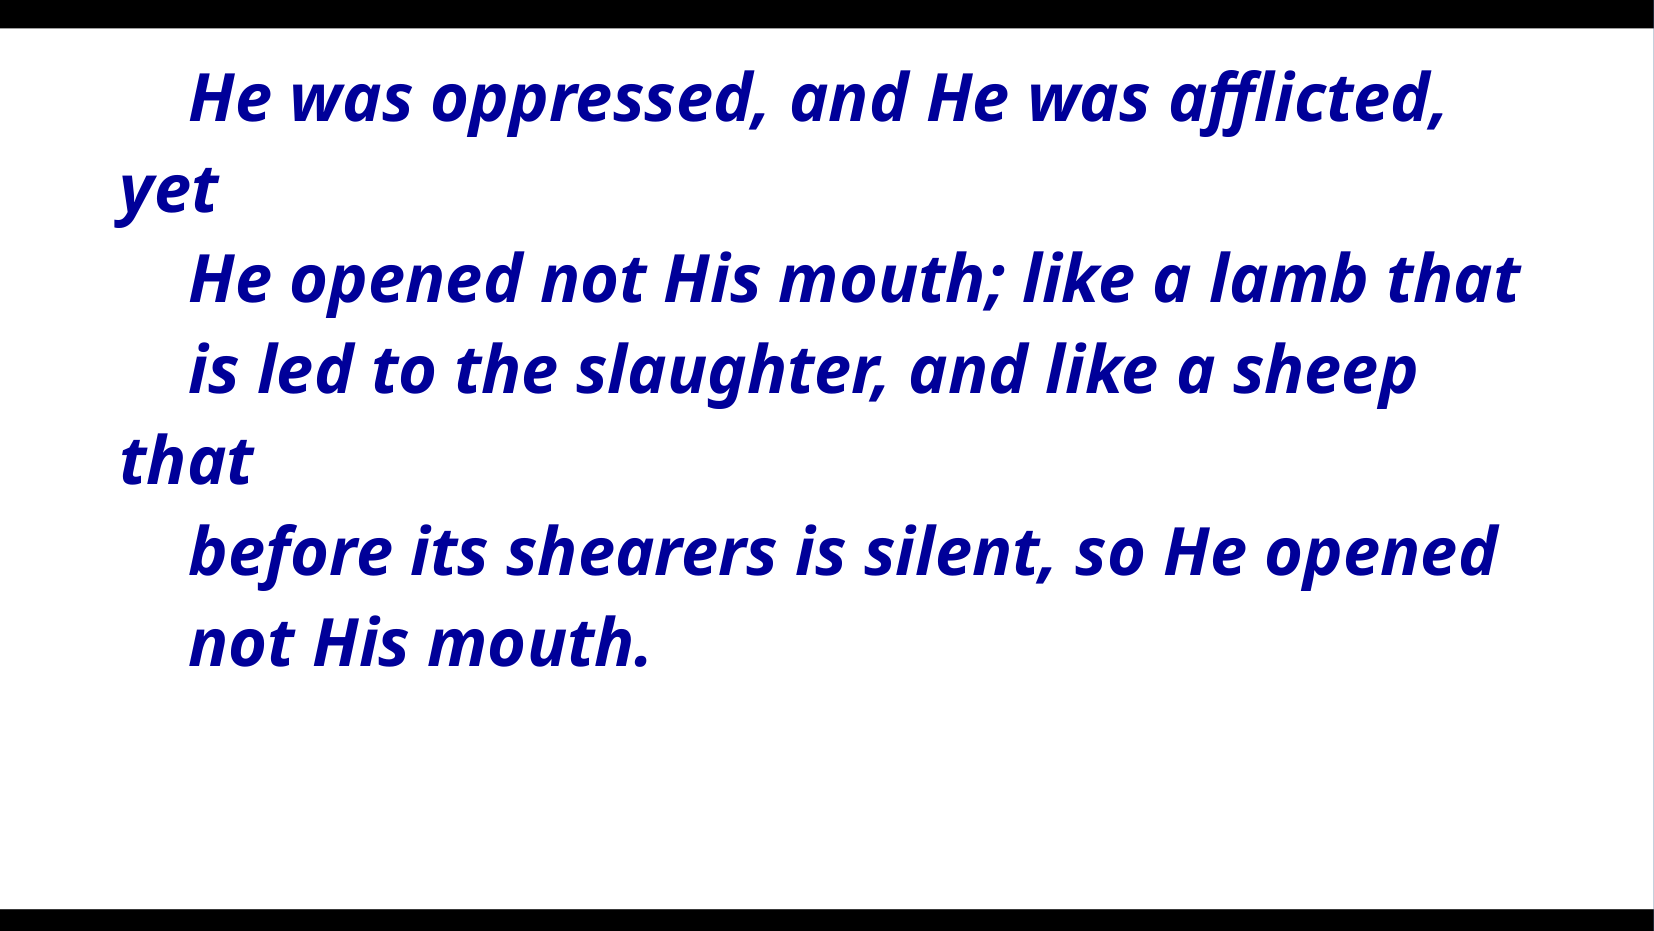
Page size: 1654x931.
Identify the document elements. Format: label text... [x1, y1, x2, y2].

picture [0, 0, 1654, 931]
text_box He was oppressed, and He was afflicted, yet He opened not His mouth; like a lamb that is led to the slaughter, and like a sheep that before its shearers is silent, so He opened not His mouth. [105, 42, 1546, 502]
